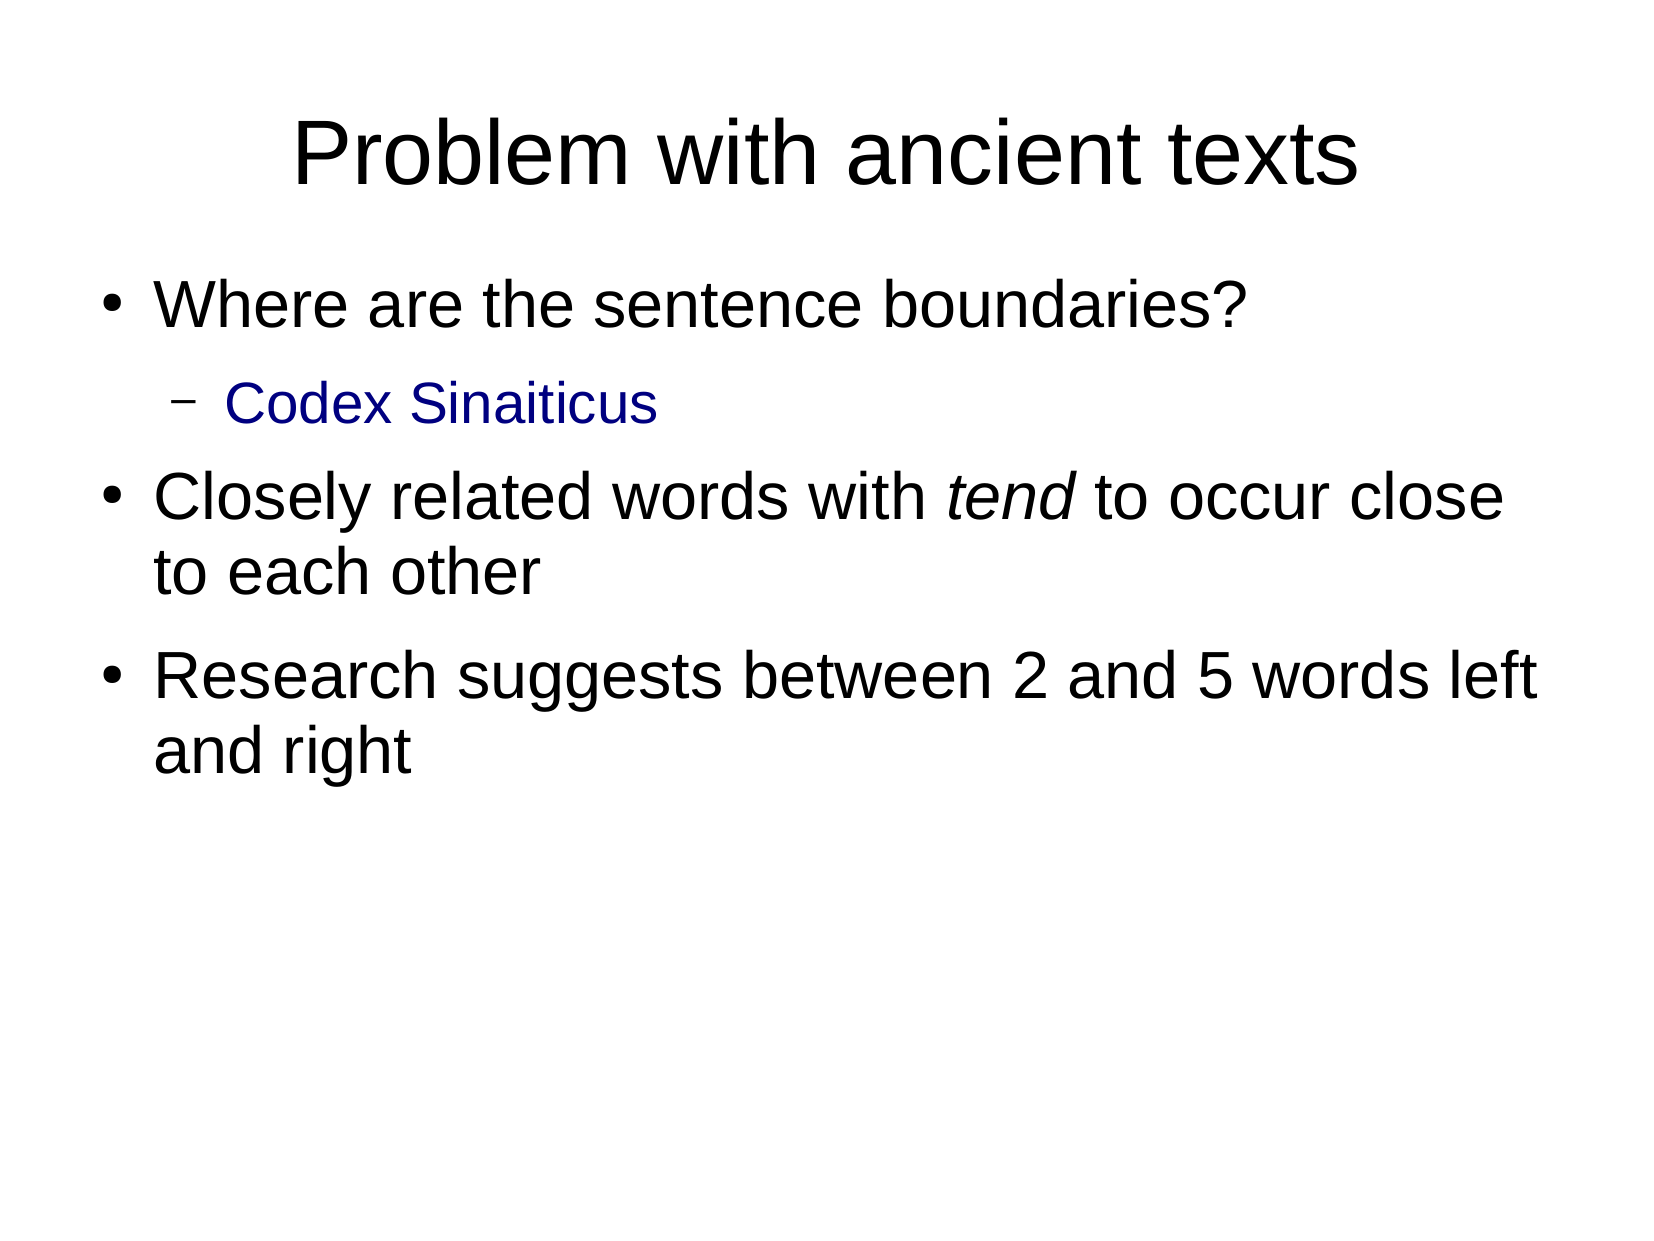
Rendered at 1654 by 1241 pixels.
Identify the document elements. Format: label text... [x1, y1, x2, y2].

list Where are the sentence boundaries? Codex Sinaiticus Closely related words with tend to occur close to each other Research suggests between 2 and 5 words left and right [82, 266, 1571, 986]
title Problem with ancient texts [82, 49, 1571, 257]
